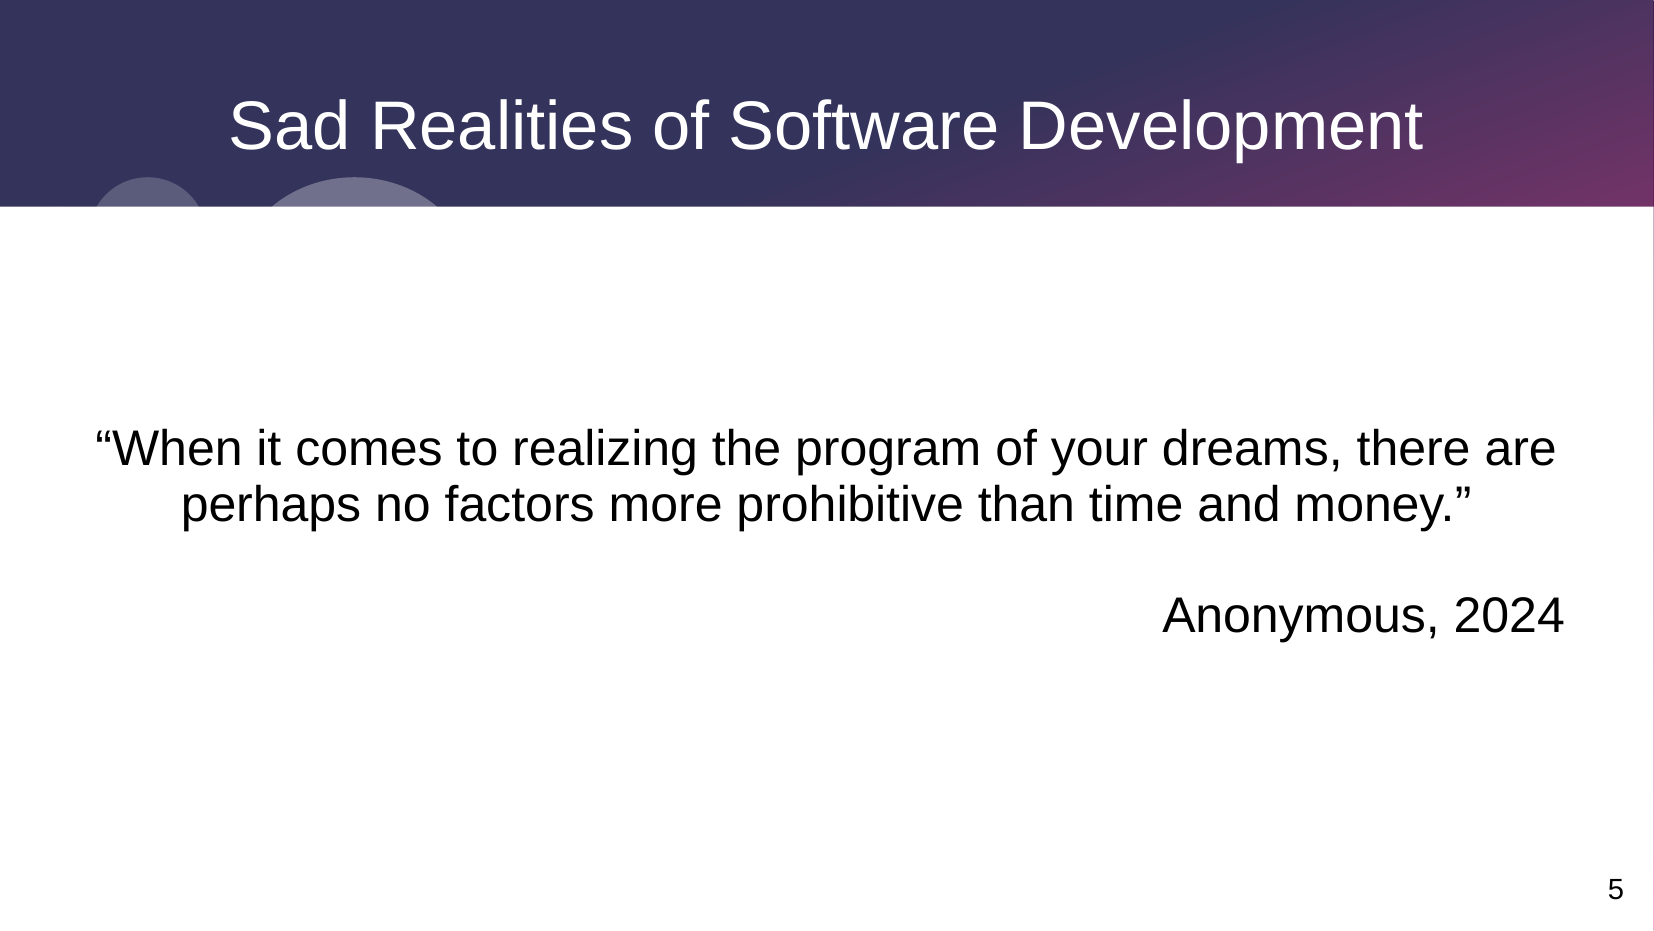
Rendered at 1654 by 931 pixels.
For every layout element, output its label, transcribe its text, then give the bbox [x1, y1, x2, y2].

title Sad Realities of Software Development [88, 44, 1565, 207]
subtitle “When it comes to realizing the program of your dreams, there are perhaps no factors more prohibitive than time and money.” Anonymous, 2024 [88, 236, 1565, 827]
